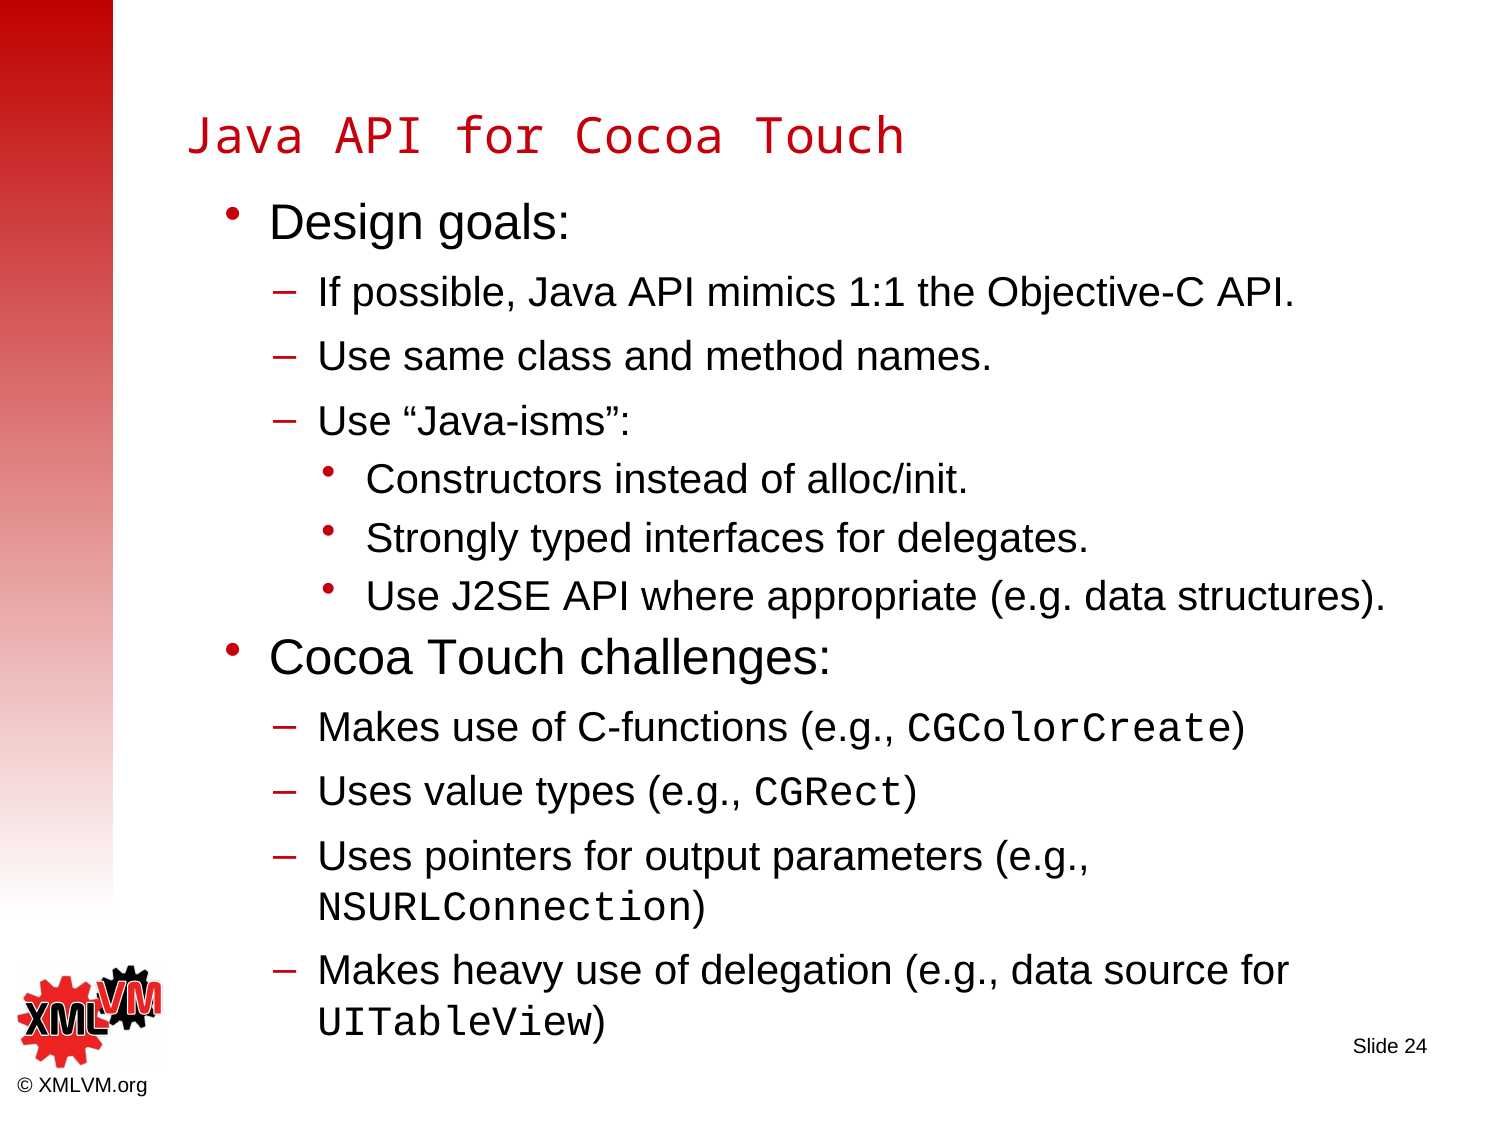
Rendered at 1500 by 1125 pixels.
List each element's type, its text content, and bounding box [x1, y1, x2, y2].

picture [16, 964, 164, 1069]
list Design goals: If possible, Java API mimics 1:1 the Objective-C API. Use same class and method names. Use “Java-isms”: Constructors instead of alloc/init. Strongly typed interfaces for delegates. Use J2SE API where appropriate (e.g. data structures). Cocoa Touch challenges: Makes use of C-functions (e.g., CGColorCreate) Uses value types (e.g., CGRect) Uses pointers for output parameters (e.g., NSURLConnection) Makes heavy use of delegation (e.g., data source for UITableView) [224, 196, 1447, 1065]
title Java API for Cocoa Touch [170, 67, 1447, 207]
